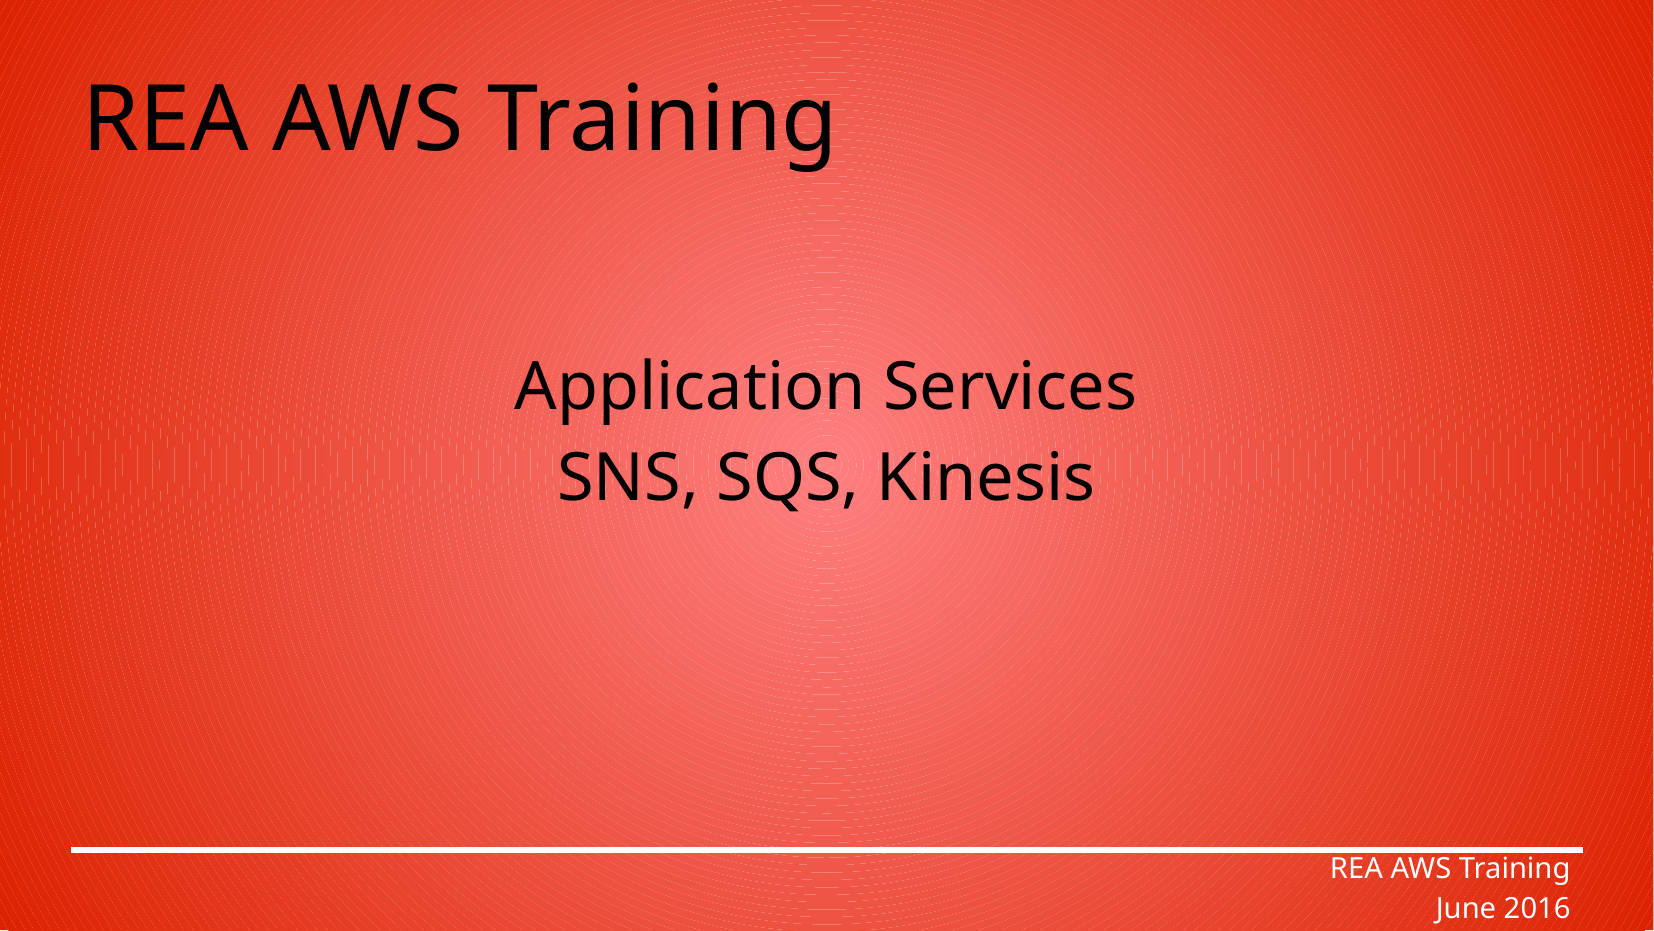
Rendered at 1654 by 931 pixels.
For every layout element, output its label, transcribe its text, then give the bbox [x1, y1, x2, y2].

list Application Services SNS, SQS, Kinesis [82, 217, 1571, 758]
title REA AWS Training [82, 37, 1571, 193]
